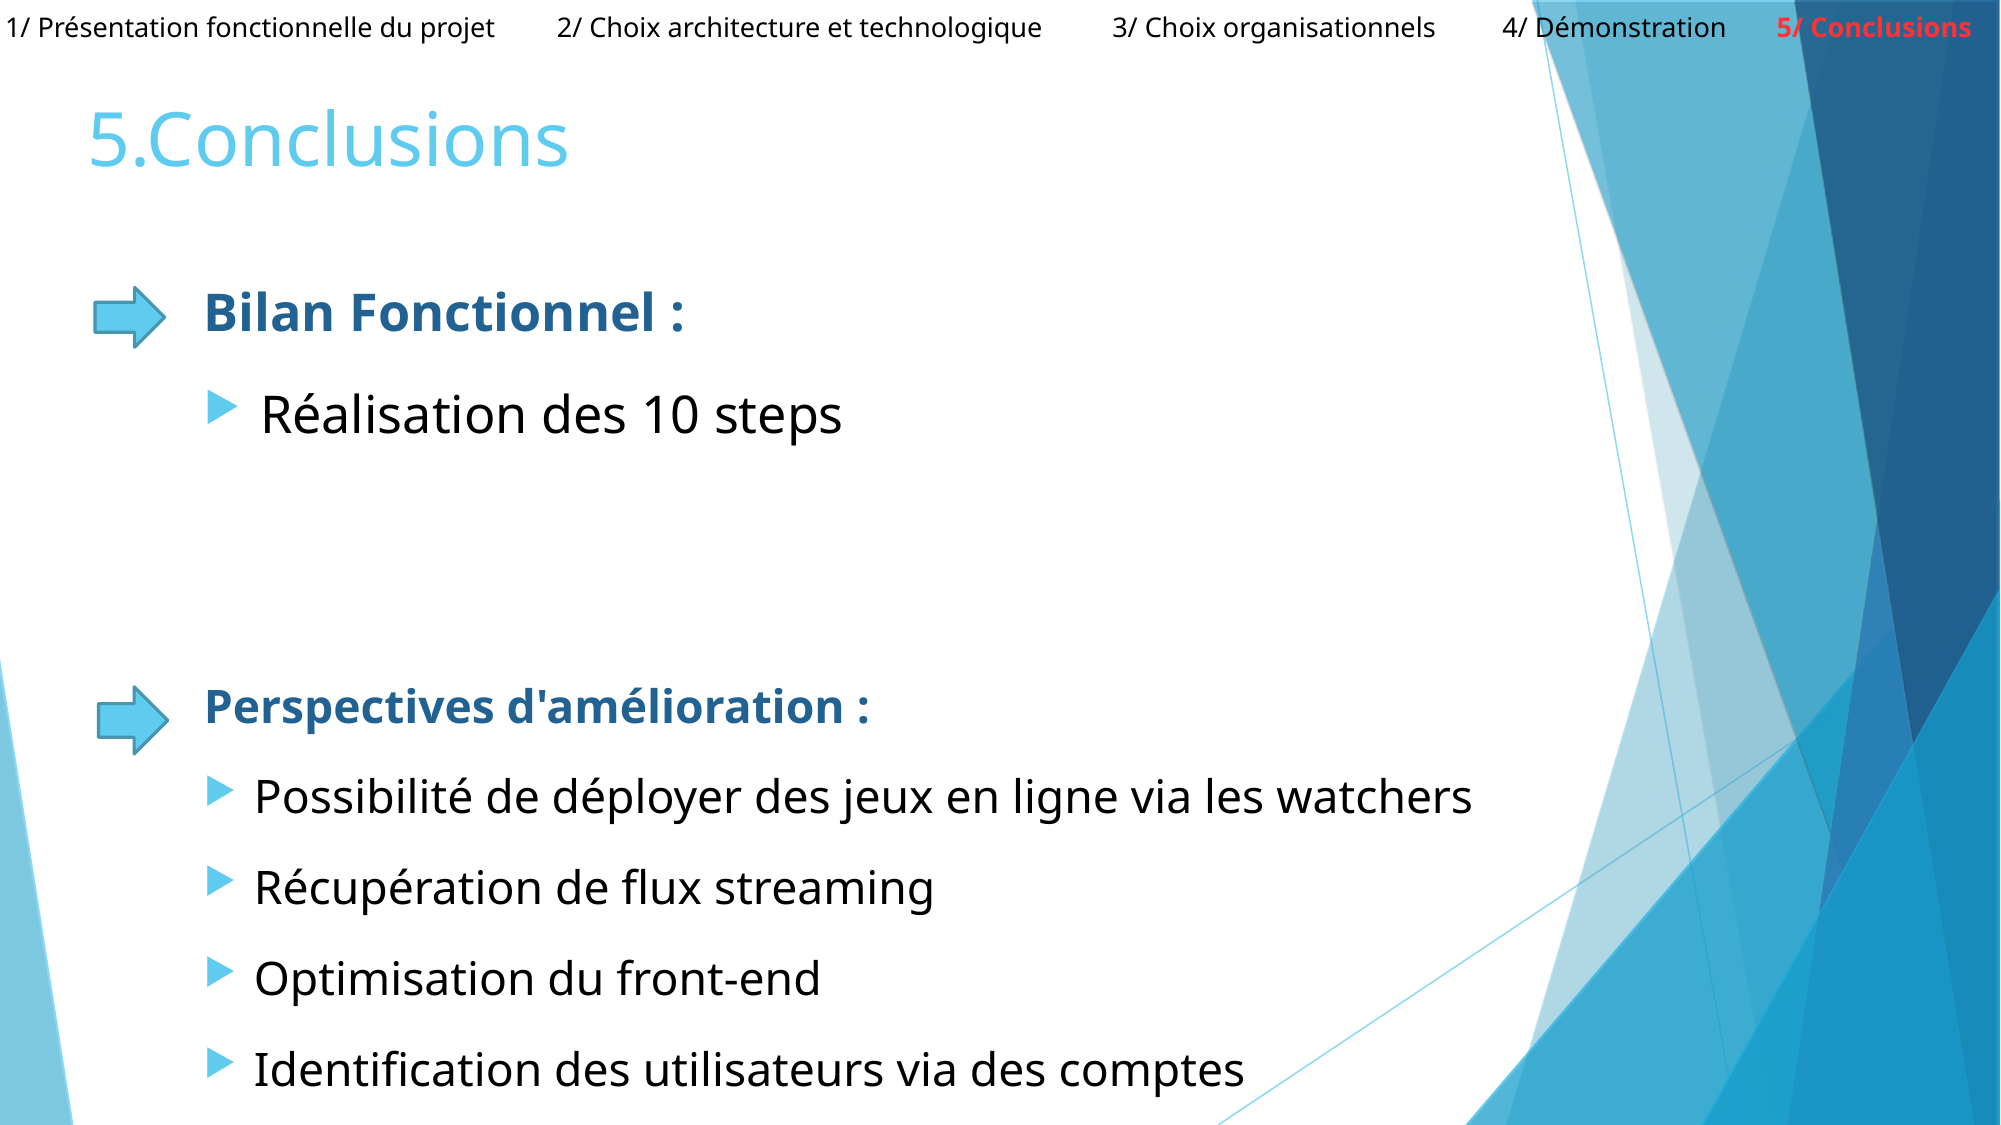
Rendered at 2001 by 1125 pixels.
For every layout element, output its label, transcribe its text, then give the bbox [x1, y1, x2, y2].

text_box [98, 686, 168, 755]
title 5.Conclusions [72, 83, 1340, 301]
list Perspectives d'amélioration : Possibilité de déployer des jeux en ligne via les watchers Récupération de flux streaming Optimisation du front-end Identification des utilisateurs via des comptes [188, 578, 1600, 1111]
list Bilan Fonctionnel : Réalisation des 10 steps [188, 188, 1600, 578]
text_box [94, 287, 165, 348]
text_box 1/ Présentation fonctionnelle du projet 2/ Choix architecture et technologique 3/ Choix organisationnels 4/ Démonstration 5/ Conclusions [0, 2, 1991, 51]
